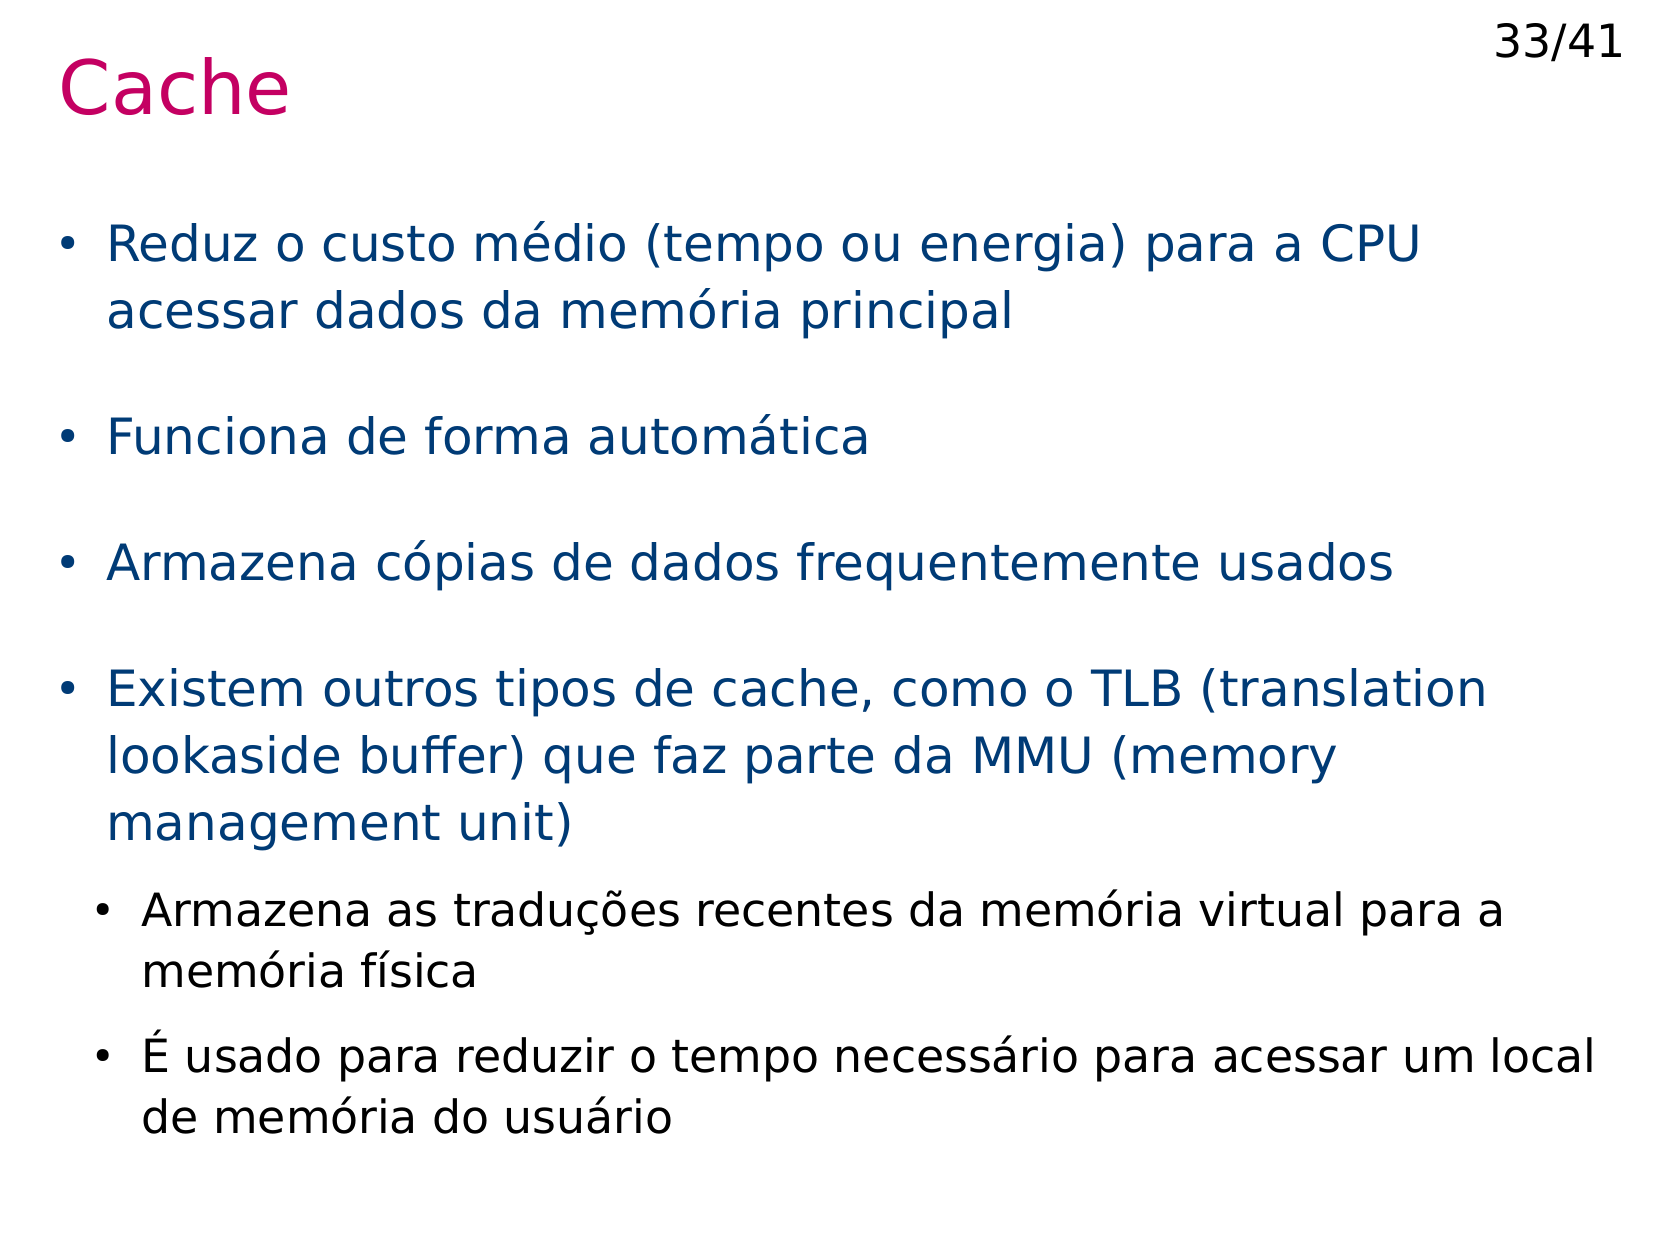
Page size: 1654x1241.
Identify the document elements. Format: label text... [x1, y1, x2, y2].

title Cache [59, 29, 1625, 148]
list Reduz o custo médio (tempo ou energia) para a CPU acessar dados da memória principal Funciona de forma automática Armazena cópias de dados frequentemente usados Existem outros tipos de cache, como o TLB (translation lookaside buffer) que faz parte da MMU (memory management unit) Armazena as traduções recentes da memória virtual para a memória física É usado para reduzir o tempo necessário para acessar um local de memória do usuário [59, 206, 1625, 1211]
